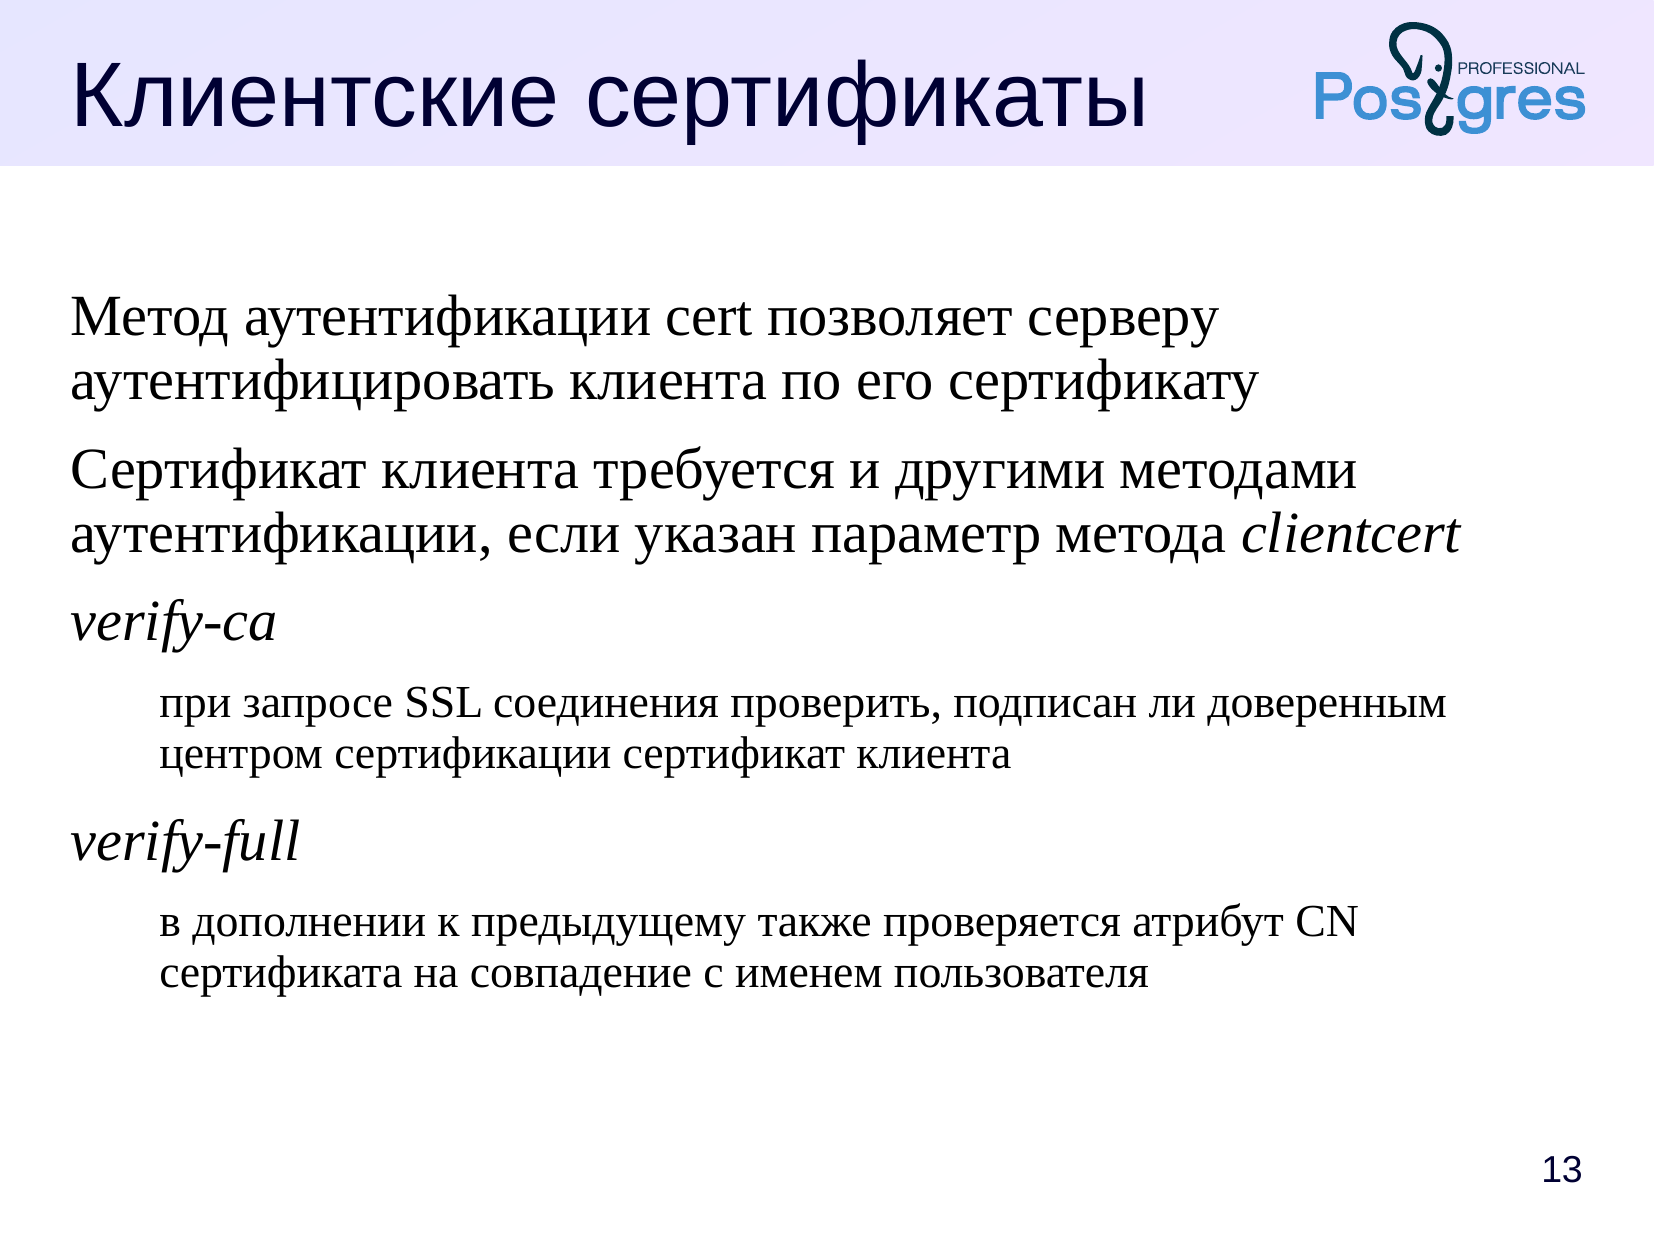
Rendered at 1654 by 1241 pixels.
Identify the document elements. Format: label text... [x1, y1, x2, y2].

list Метод аутентификации cert позволяет серверу аутентифицировать клиента по его сертификату Сертификат клиента требуется и другими методами аутентификации, если указан параметр метода clientcert verify-ca при запросе SSL соединения проверить, подписан ли доверенным центром сертификации сертификат клиента verify-full в дополнении к предыдущему также проверяется атрибут CN сертификата на совпадение с именем пользователя [70, 283, 1583, 1141]
title Клиентские сертификаты [70, 43, 1276, 147]
